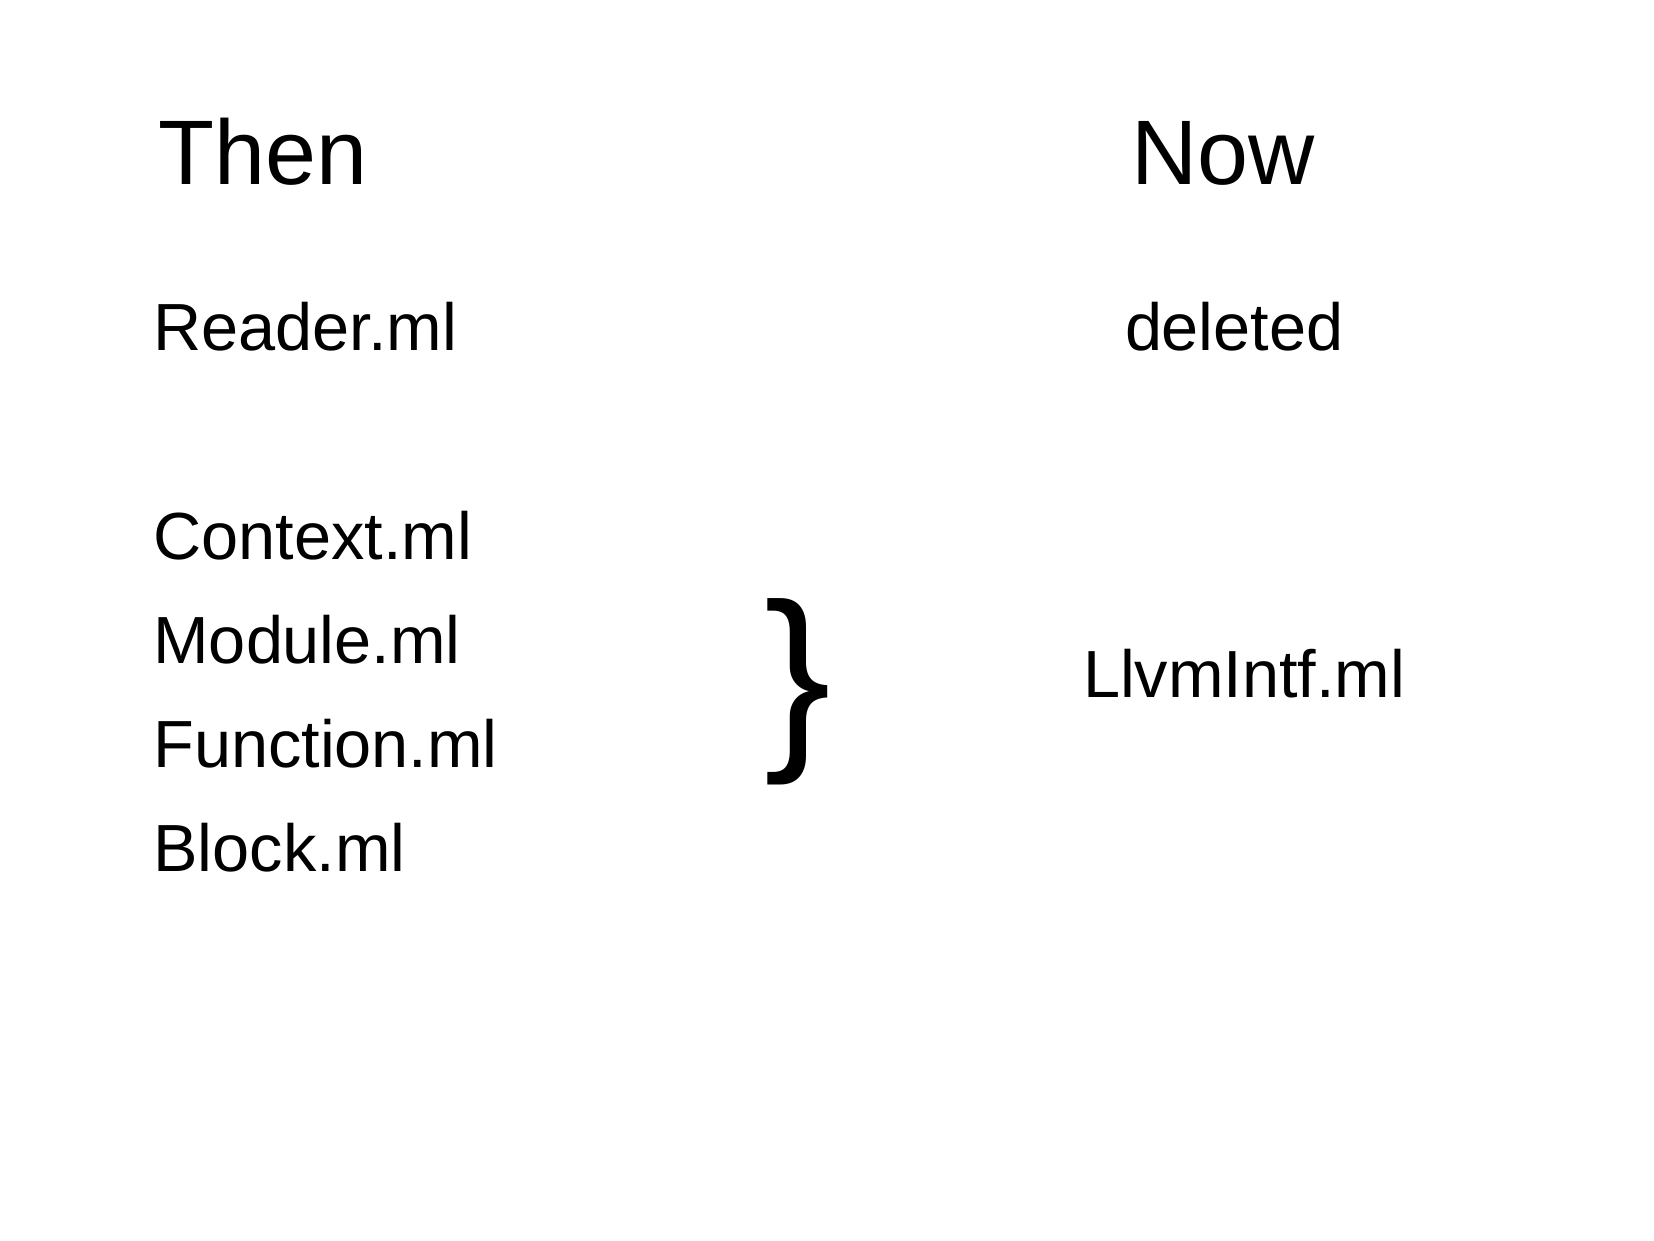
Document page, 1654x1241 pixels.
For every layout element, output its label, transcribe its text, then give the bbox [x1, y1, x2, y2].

title Then Now [82, 49, 1571, 257]
list LlvmIntf.ml [1012, 637, 1509, 723]
list Reader.ml Context.ml Module.ml Function.ml Block.ml [82, 290, 601, 1109]
list deleted [1125, 290, 1368, 376]
list } [675, 562, 863, 826]
